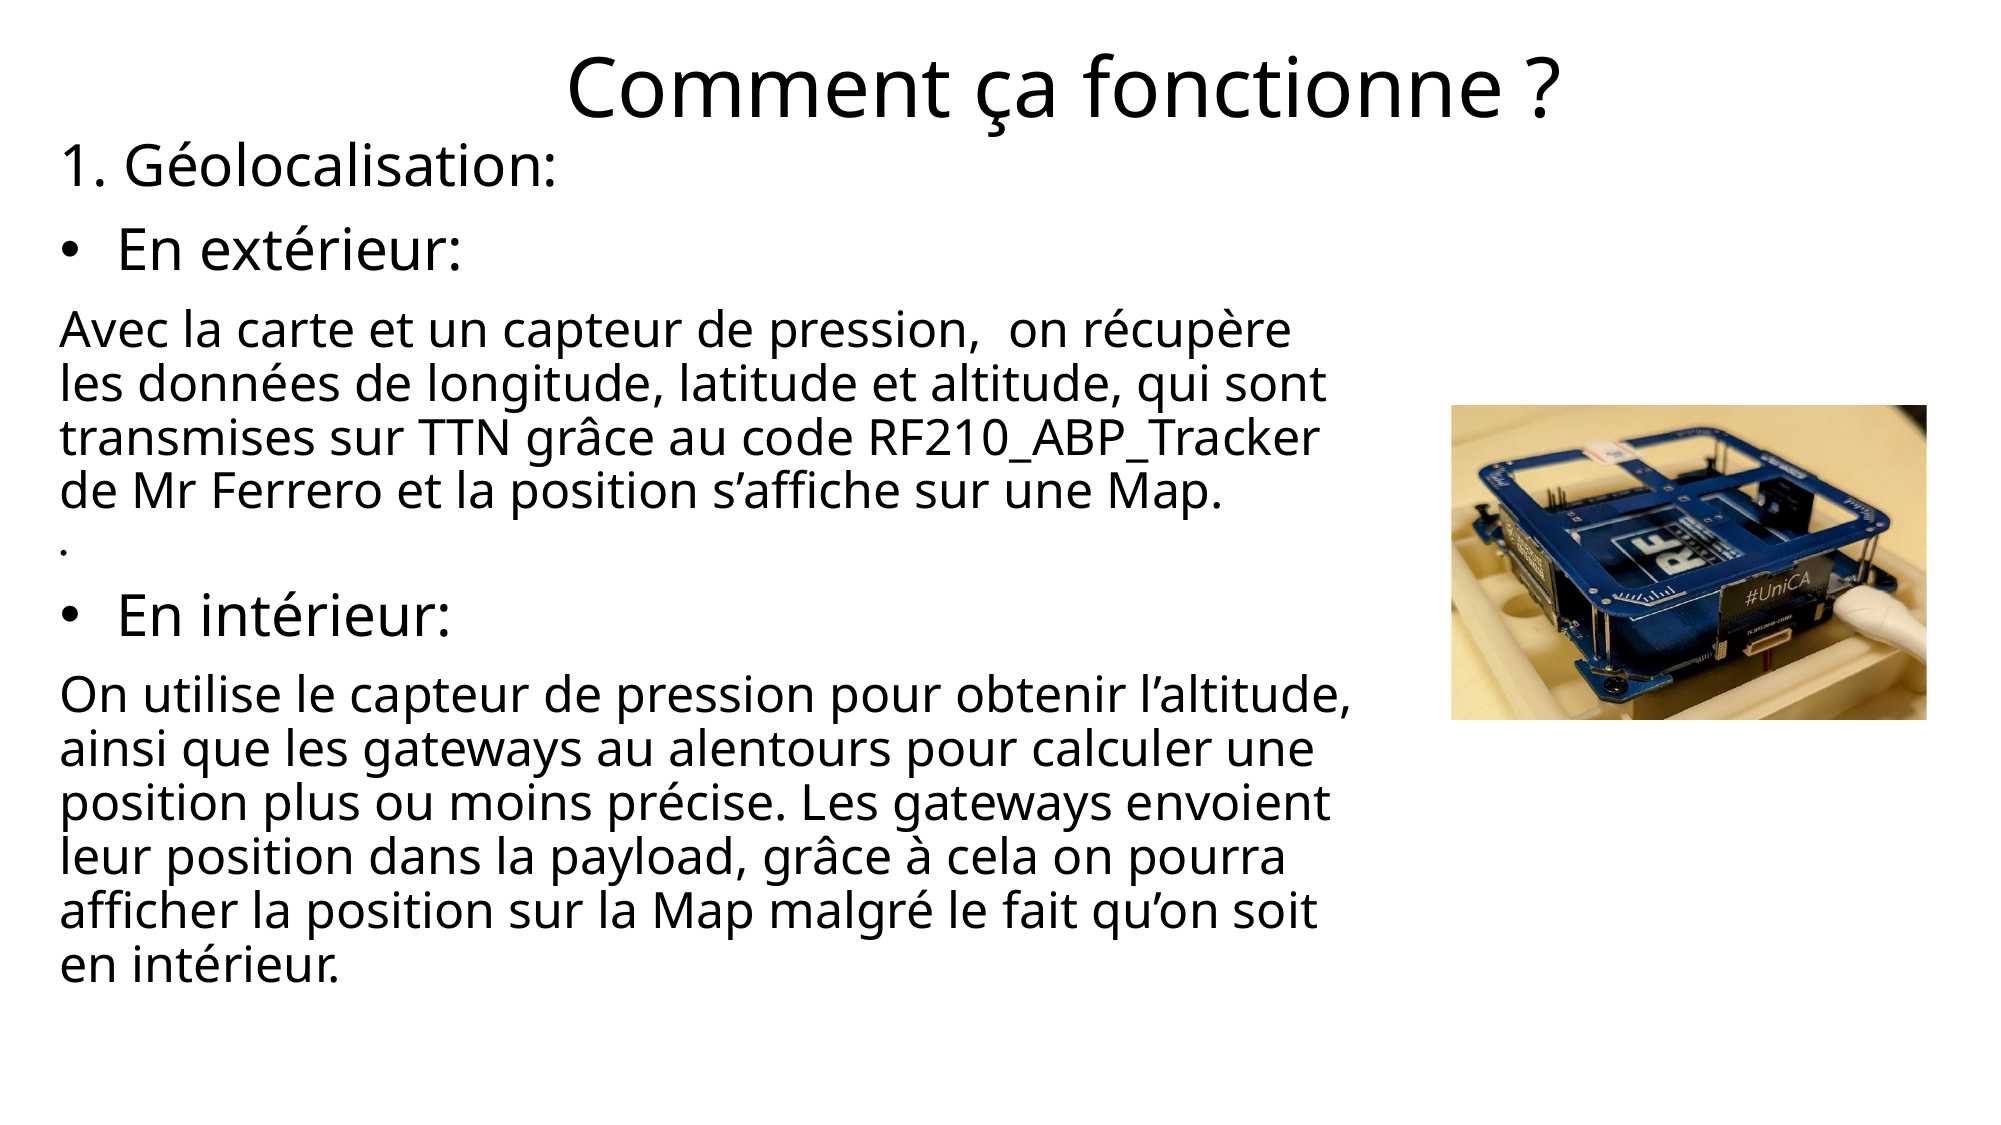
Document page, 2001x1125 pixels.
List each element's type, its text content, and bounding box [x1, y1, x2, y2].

text_box Comment ça fonctionne ? [550, 26, 1450, 143]
picture [1451, 405, 1927, 720]
list 1. Géolocalisation: En extérieur: Avec la carte et un capteur de pression, on récupère les données de longitude, latitude et altitude, qui sont transmises sur TTN grâce au code RF210_ABP_Tracker de Mr Ferrero et la position s’affiche sur une Map. En intérieur: On utilise le capteur de pression pour obtenir l’altitude, ainsi que les gateways au alentours pour calculer une position plus ou moins précise. Les gateways envoient leur position dans la payload, grâce à cela on pourra afficher la position sur la Map malgré le fait qu’on soit en intérieur. [44, 128, 1372, 1082]
